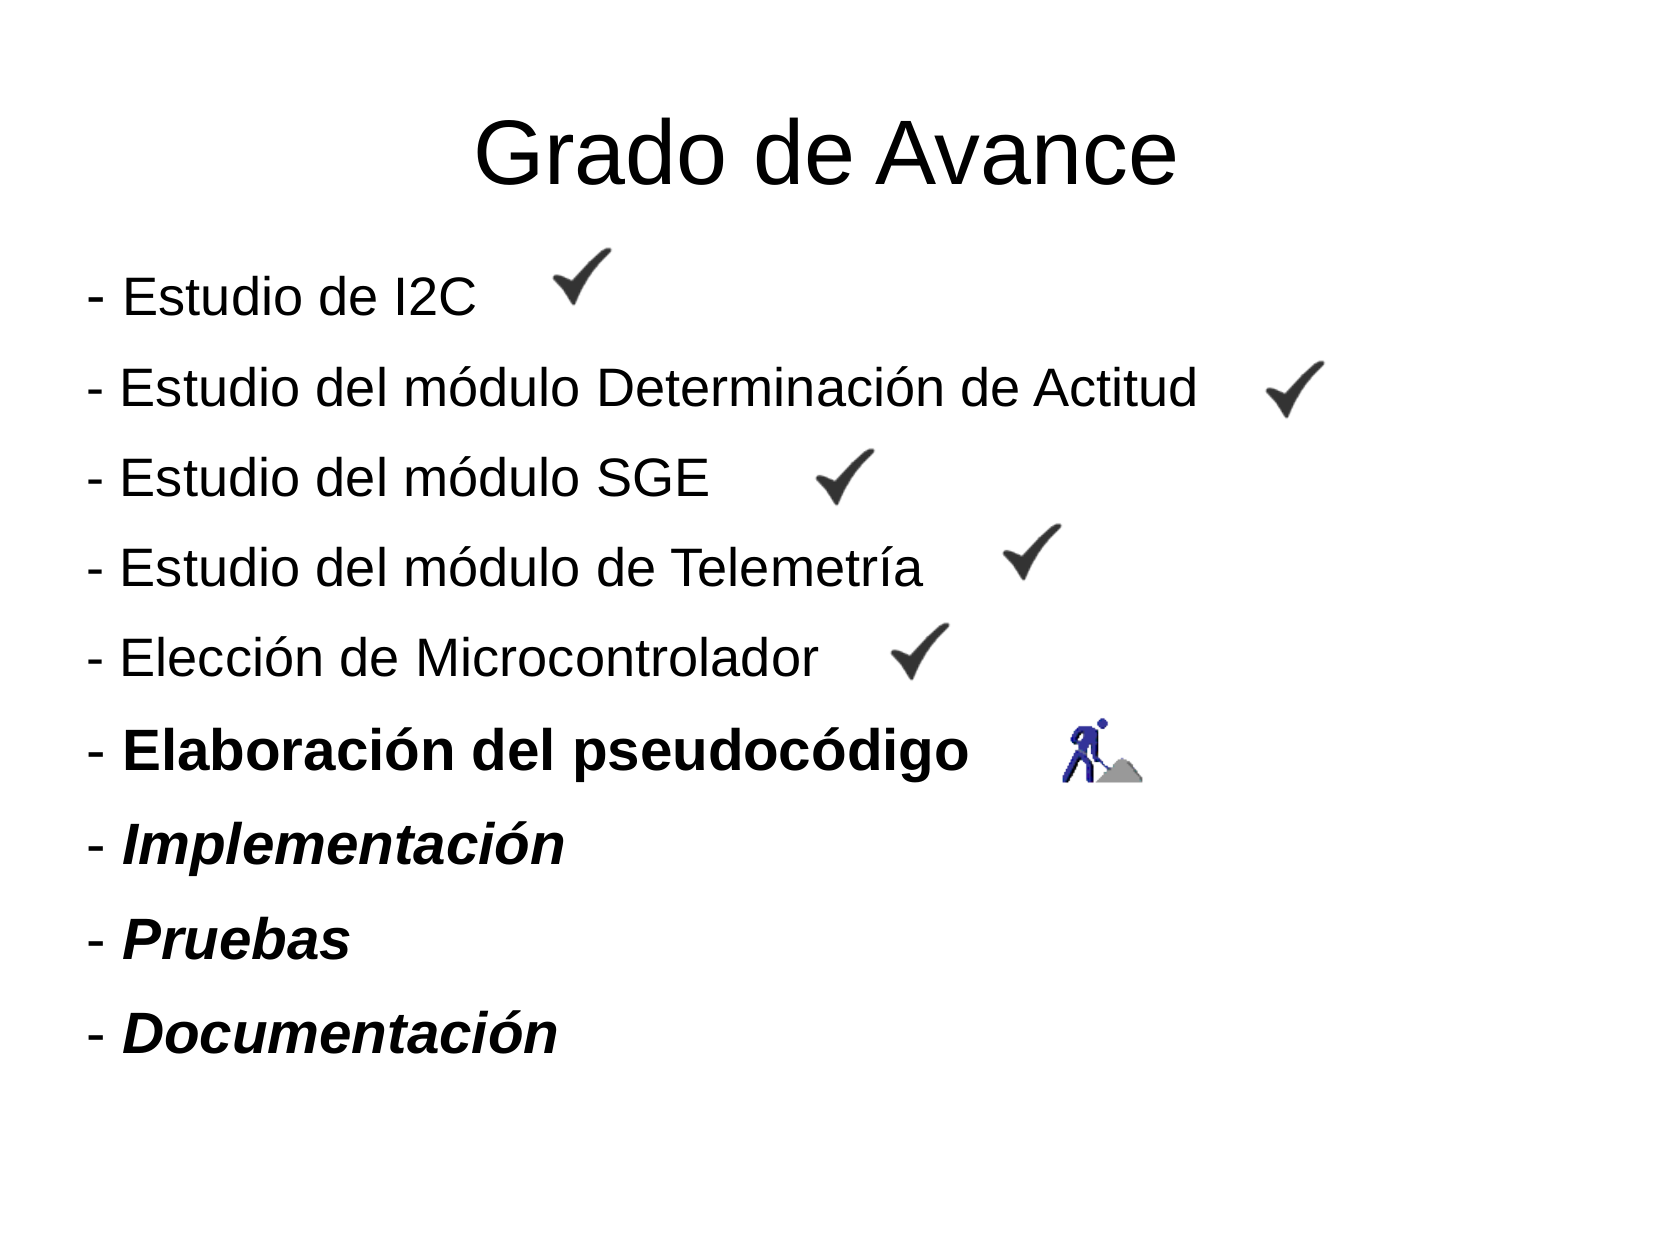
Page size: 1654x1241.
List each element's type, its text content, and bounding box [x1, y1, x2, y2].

list - Estudio de I2C - Estudio del módulo Determinación de Actitud - Estudio del módulo SGE - Estudio del módulo de Telemetría - Elección de Microcontrolador - Elaboración del pseudocódigo - Implementación - Pruebas - Documentación [86, 262, 1576, 1126]
title Grado de Avance [82, 56, 1571, 250]
picture [800, 425, 901, 526]
picture [537, 224, 638, 325]
picture [1250, 337, 1351, 438]
picture [1050, 712, 1154, 791]
chart [779, 688, 898, 748]
picture [875, 599, 976, 700]
picture [987, 500, 1088, 601]
